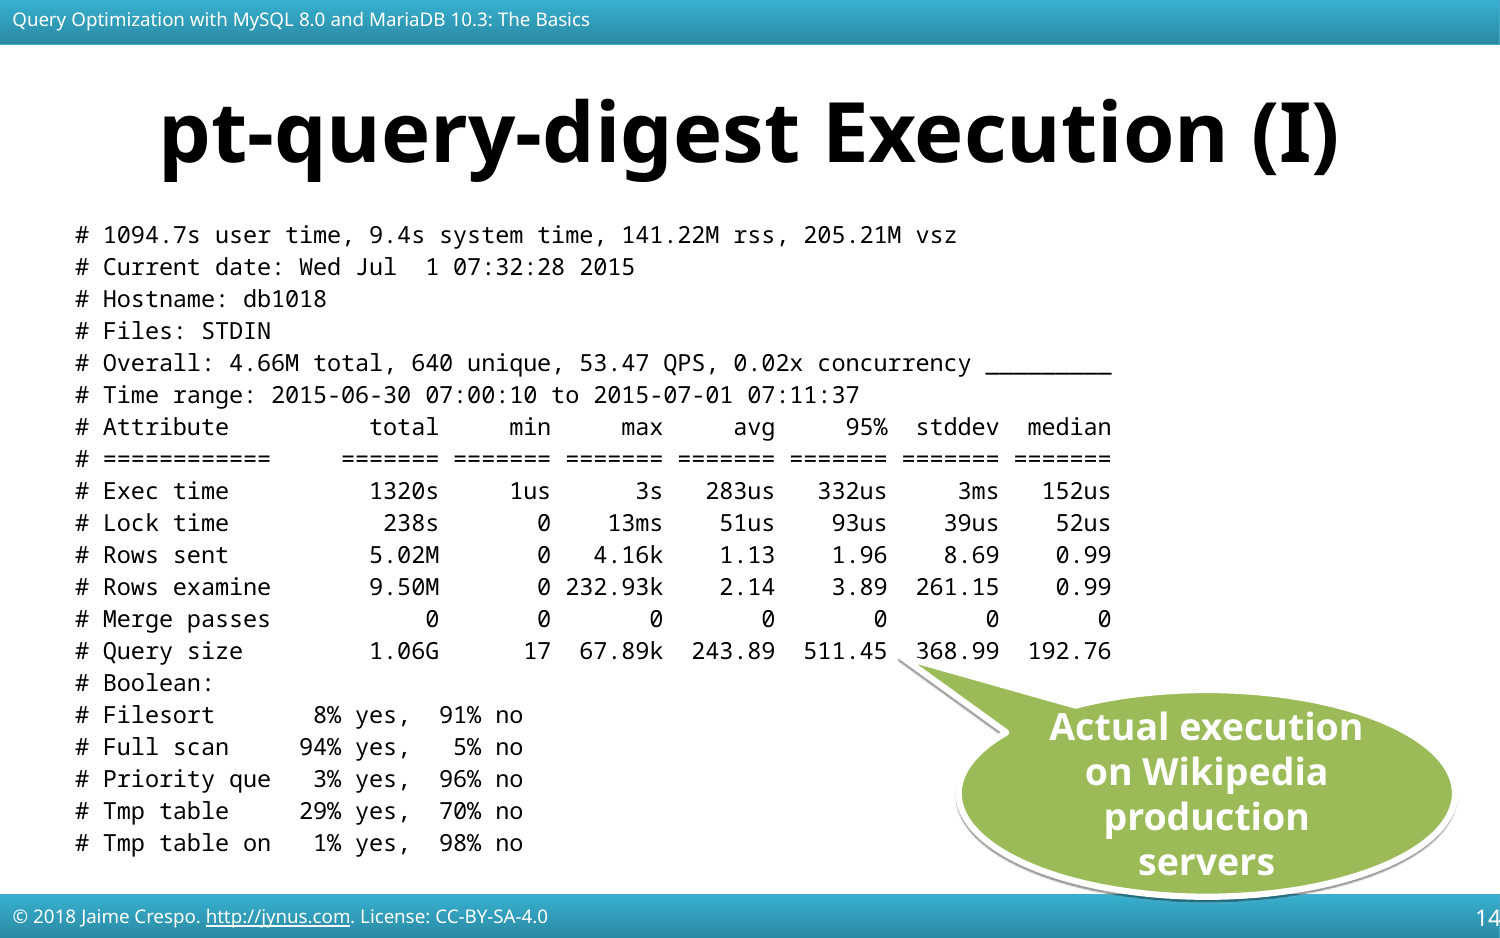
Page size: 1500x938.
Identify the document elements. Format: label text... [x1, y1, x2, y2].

slide_number [1389, 896, 1490, 935]
title pt-query-digest Execution (I) [75, 51, 1425, 209]
list # 1094.7s user time, 9.4s system time, 141.22M rss, 205.21M vsz # Current date: Wed Jul 1 07:32:28 2015 # Hostname: db1018 # Files: STDIN # Overall: 4.66M total, 640 unique, 53.47 QPS, 0.02x concurrency _________ # Time range: 2015-06-30 07:00:10 to 2015-07-01 07:11:37 # Attribute total min max avg 95% stddev median # ============ ======= ======= ======= ======= ======= ======= ======= # Exec time 1320s 1us 3s 283us 332us 3ms 152us # Lock time 238s 0 13ms 51us 93us 39us 52us # Rows sent 5.02M 0 4.16k 1.13 1.96 8.69 0.99 # Rows examine 9.50M 0 232.93k 2.14 3.89 261.15 0.99 # Merge passes 0 0 0 0 0 0 0 # Query size 1.06G 17 67.89k 243.89 511.45 368.99 192.76 # Boolean: # Filesort 8% yes, 91% no # Full scan 94% yes, 5% no # Priority que 3% yes, 96% no # Tmp table 29% yes, 70% no # Tmp table on 1% yes, 98% no [75, 218, 1425, 876]
text_box Actual execution on Wikipedia production servers [900, 656, 1456, 897]
